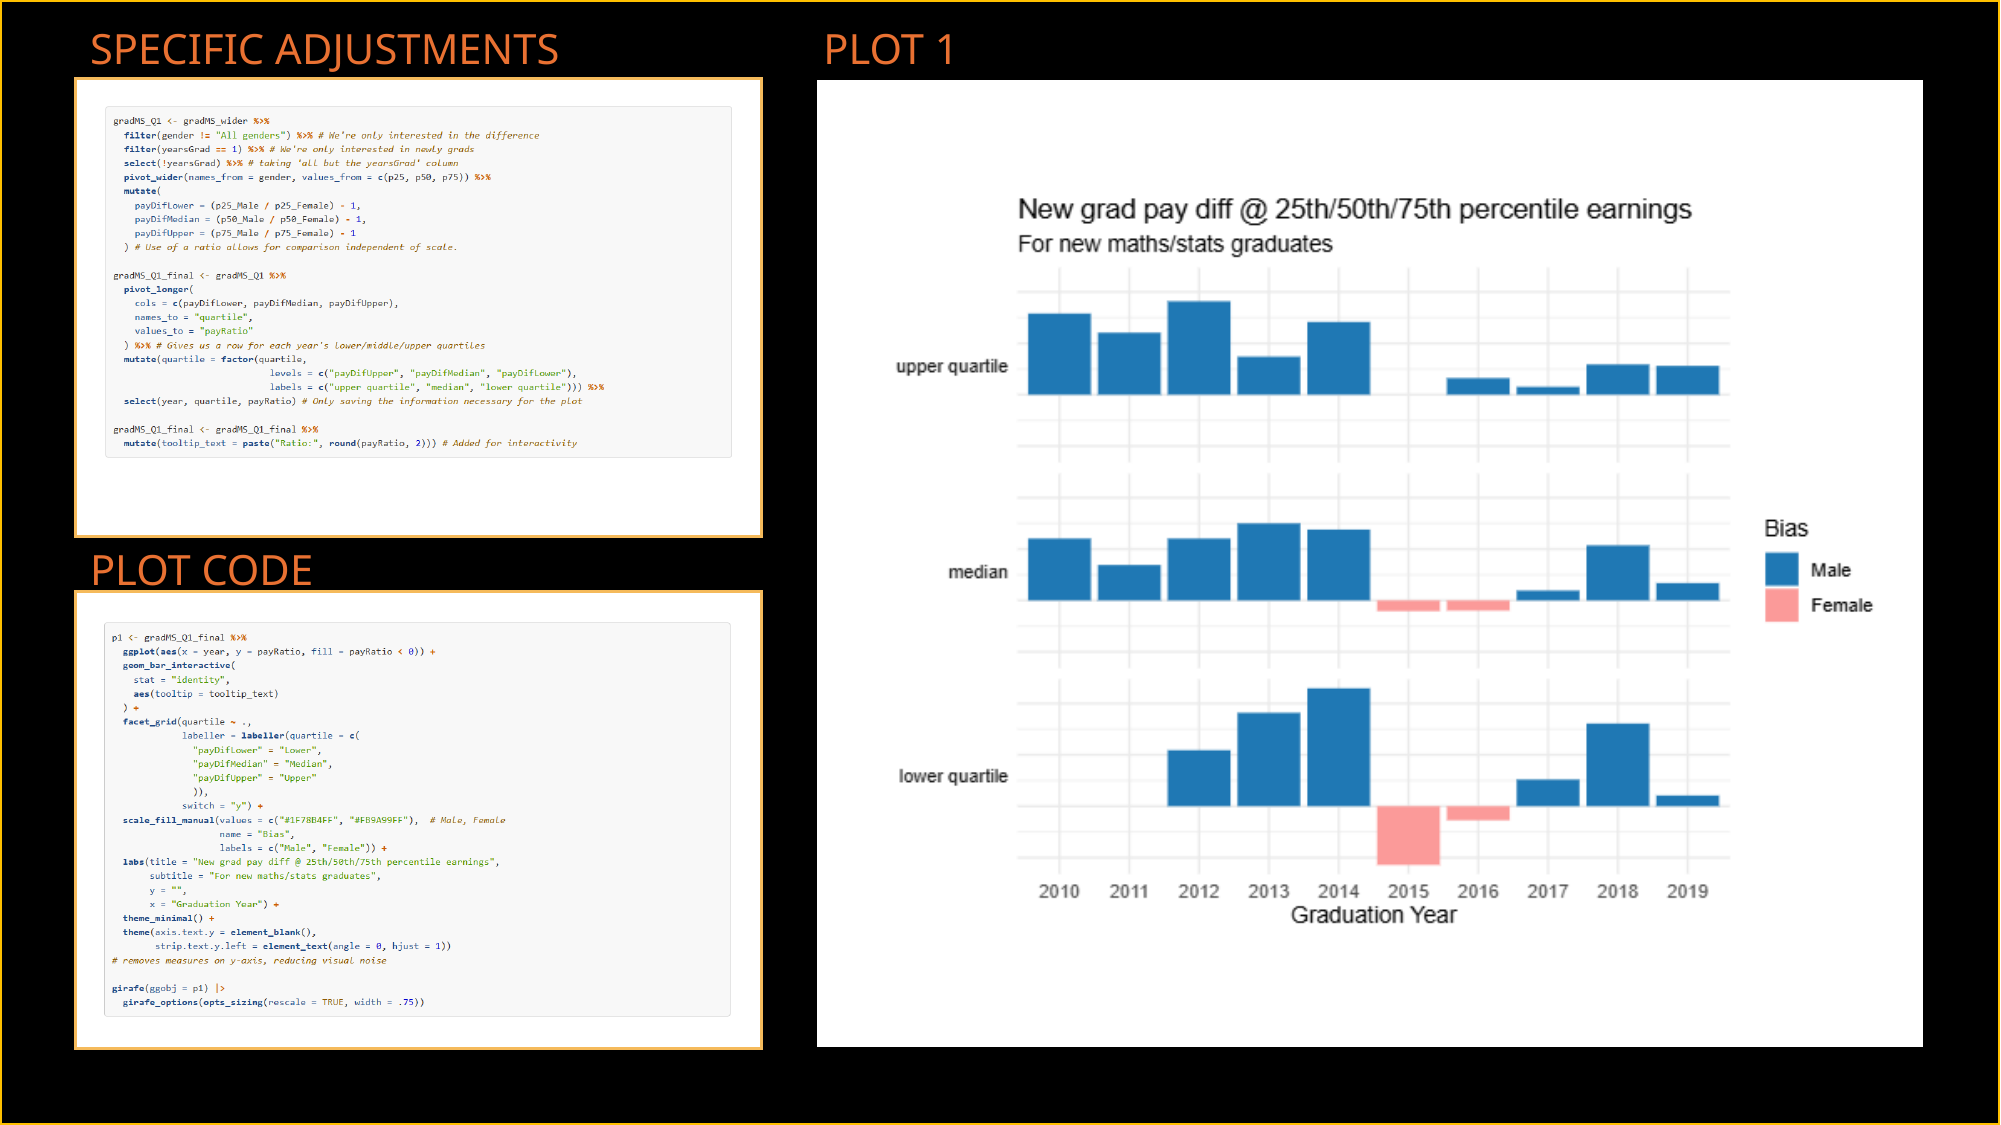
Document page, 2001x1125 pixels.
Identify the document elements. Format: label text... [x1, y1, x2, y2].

text_box [0, 0, 2000, 1125]
text_box PLOT CODE [75, 536, 459, 603]
text_box PLOT 1 [808, 15, 1192, 81]
picture [102, 103, 735, 461]
picture [843, 187, 1896, 940]
text_box SPECIFIC ADJUSTMENTS [75, 15, 659, 81]
picture [102, 619, 735, 1020]
